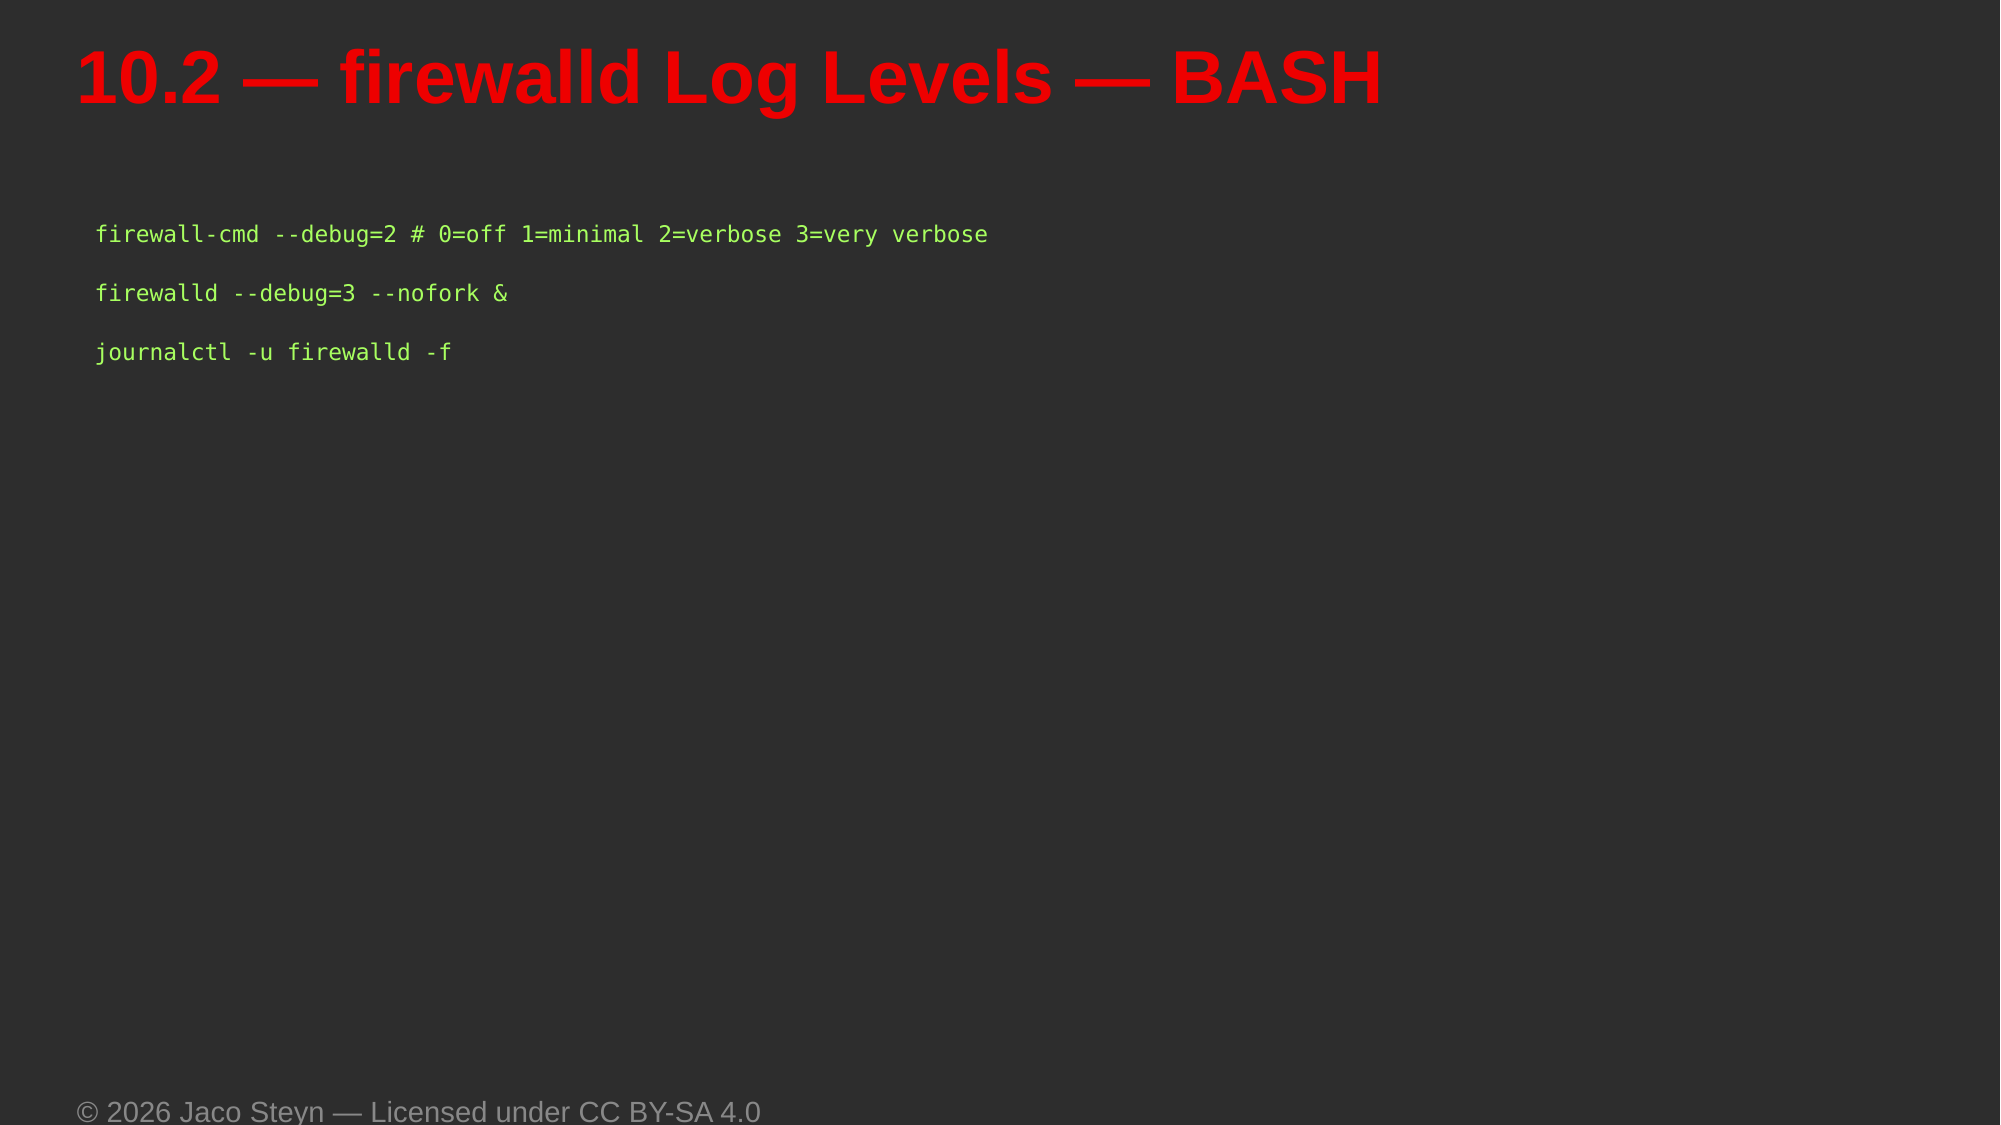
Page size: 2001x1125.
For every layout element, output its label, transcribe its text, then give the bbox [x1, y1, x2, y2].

text_box 10.2 — firewalld Log Levels — BASH [59, 23, 1942, 178]
text_box © 2026 Jaco Steyn — Licensed under CC BY-SA 4.0 [59, 1083, 1942, 1120]
text_box firewall-cmd --debug=2 # 0=off 1=minimal 2=verbose 3=very verbose firewalld --debug=3 --nofork & journalctl -u firewalld -f [59, 194, 1942, 1052]
